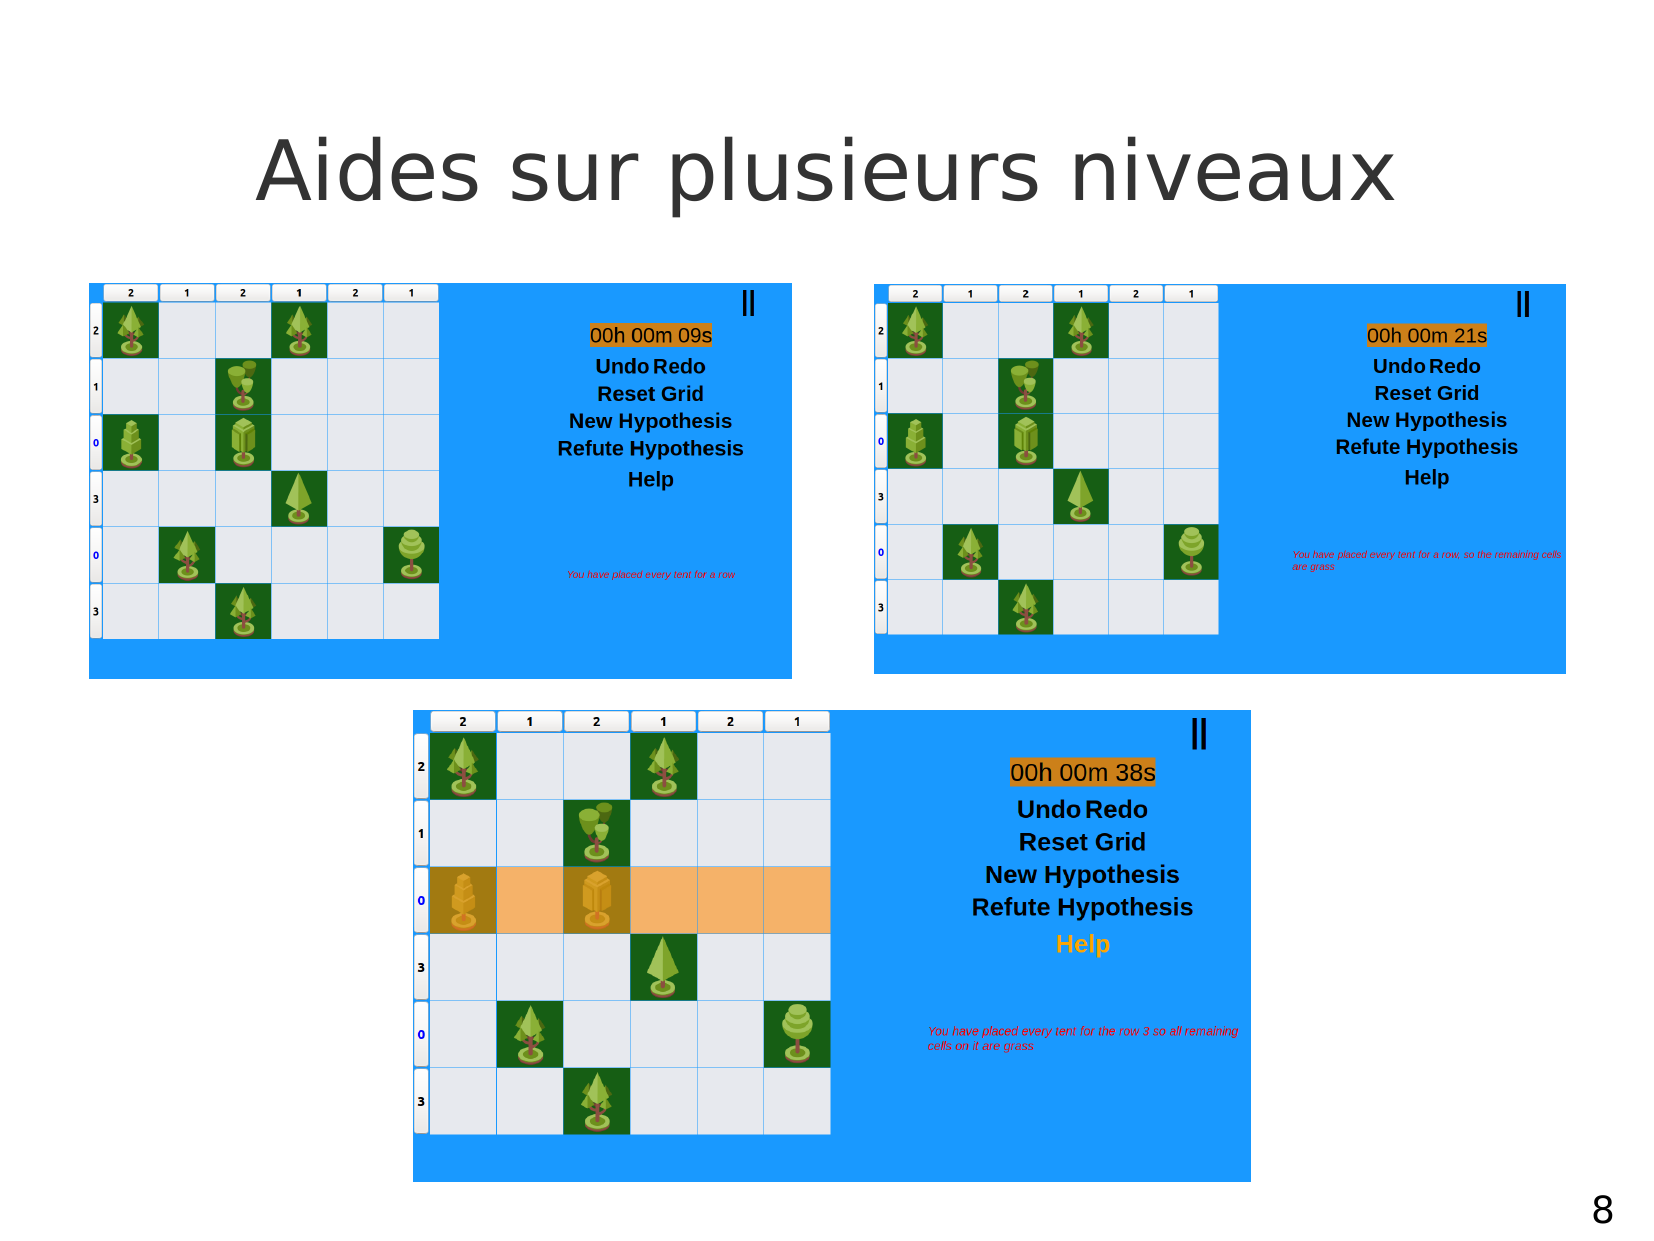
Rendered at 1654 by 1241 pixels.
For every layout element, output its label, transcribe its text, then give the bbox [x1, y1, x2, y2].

picture [413, 710, 1251, 1182]
picture [89, 283, 792, 679]
title Aides sur plusieurs niveaux [114, 73, 1539, 271]
picture [874, 284, 1566, 674]
text_box 8 [1576, 1181, 1630, 1240]
